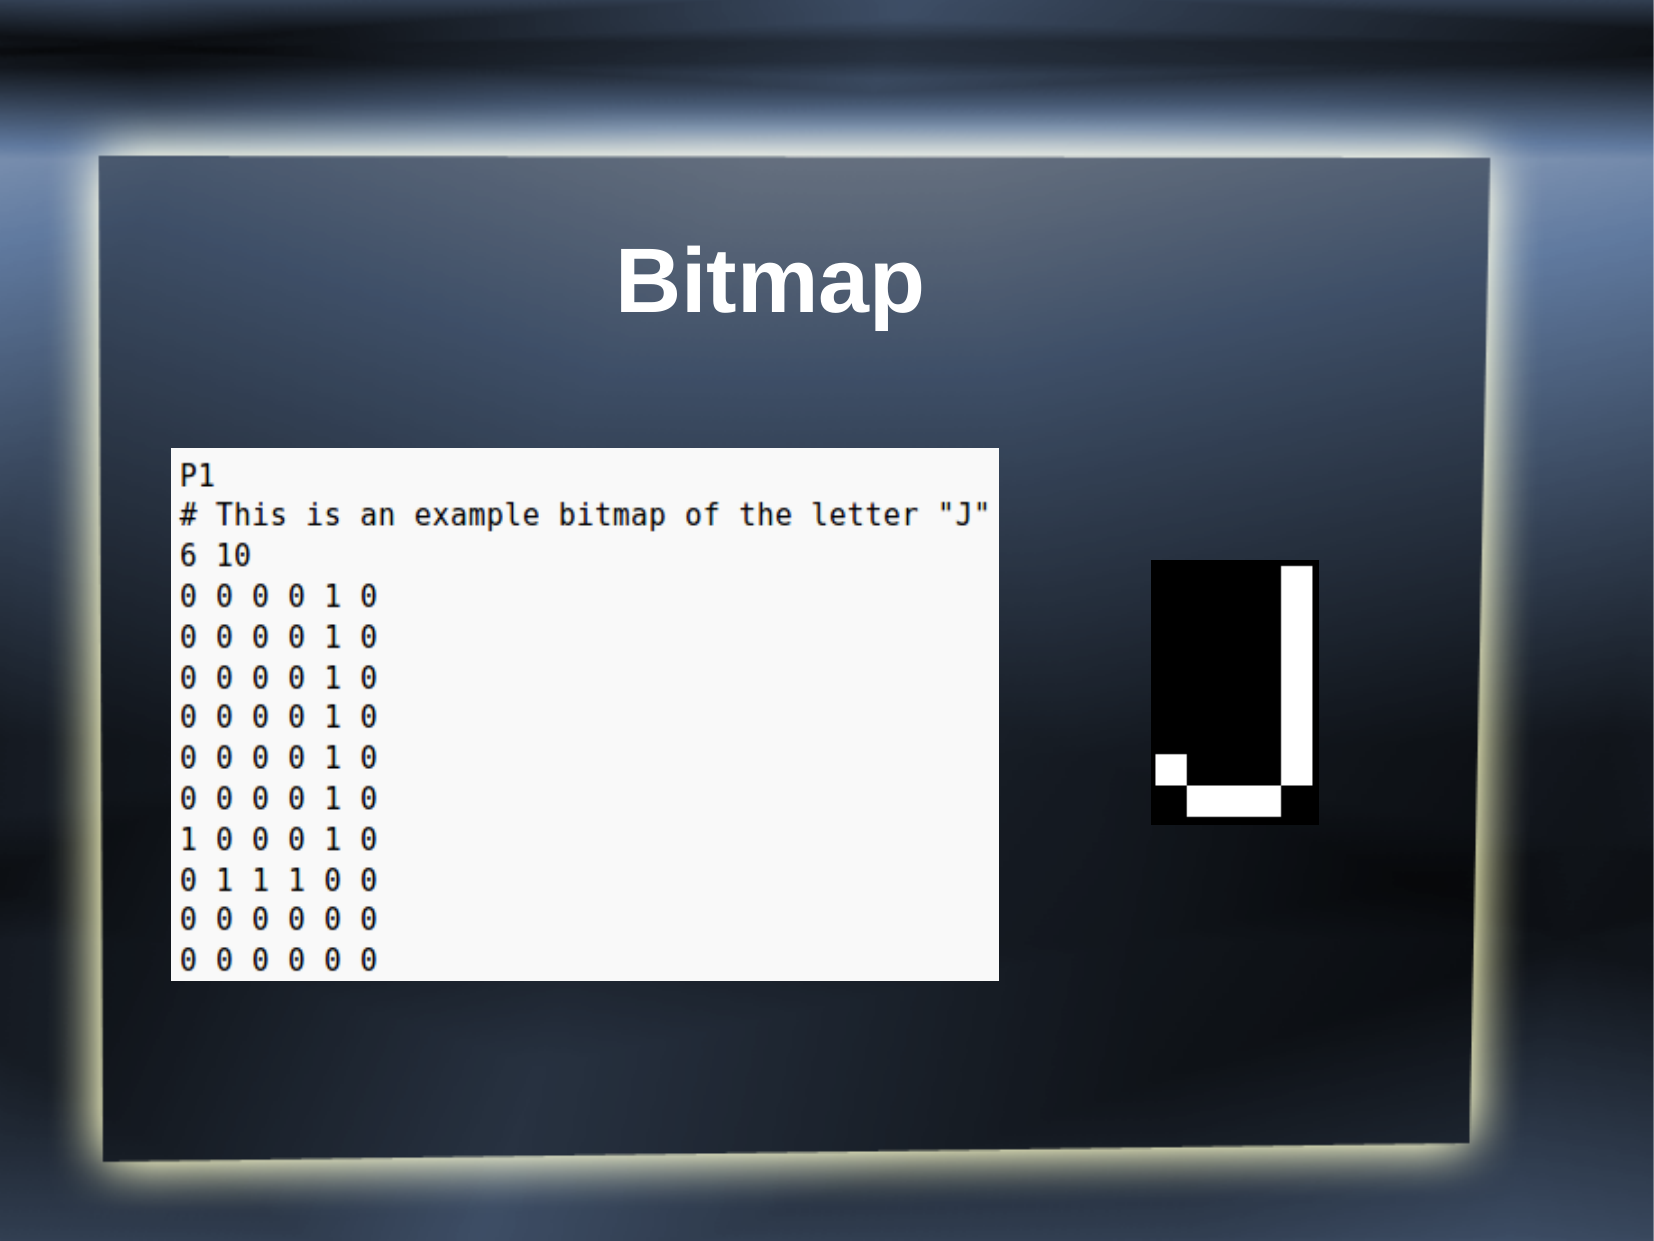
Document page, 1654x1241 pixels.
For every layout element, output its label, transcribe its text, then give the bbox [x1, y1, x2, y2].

title Bitmap [124, 177, 1418, 384]
picture [0, 0, 1654, 1241]
